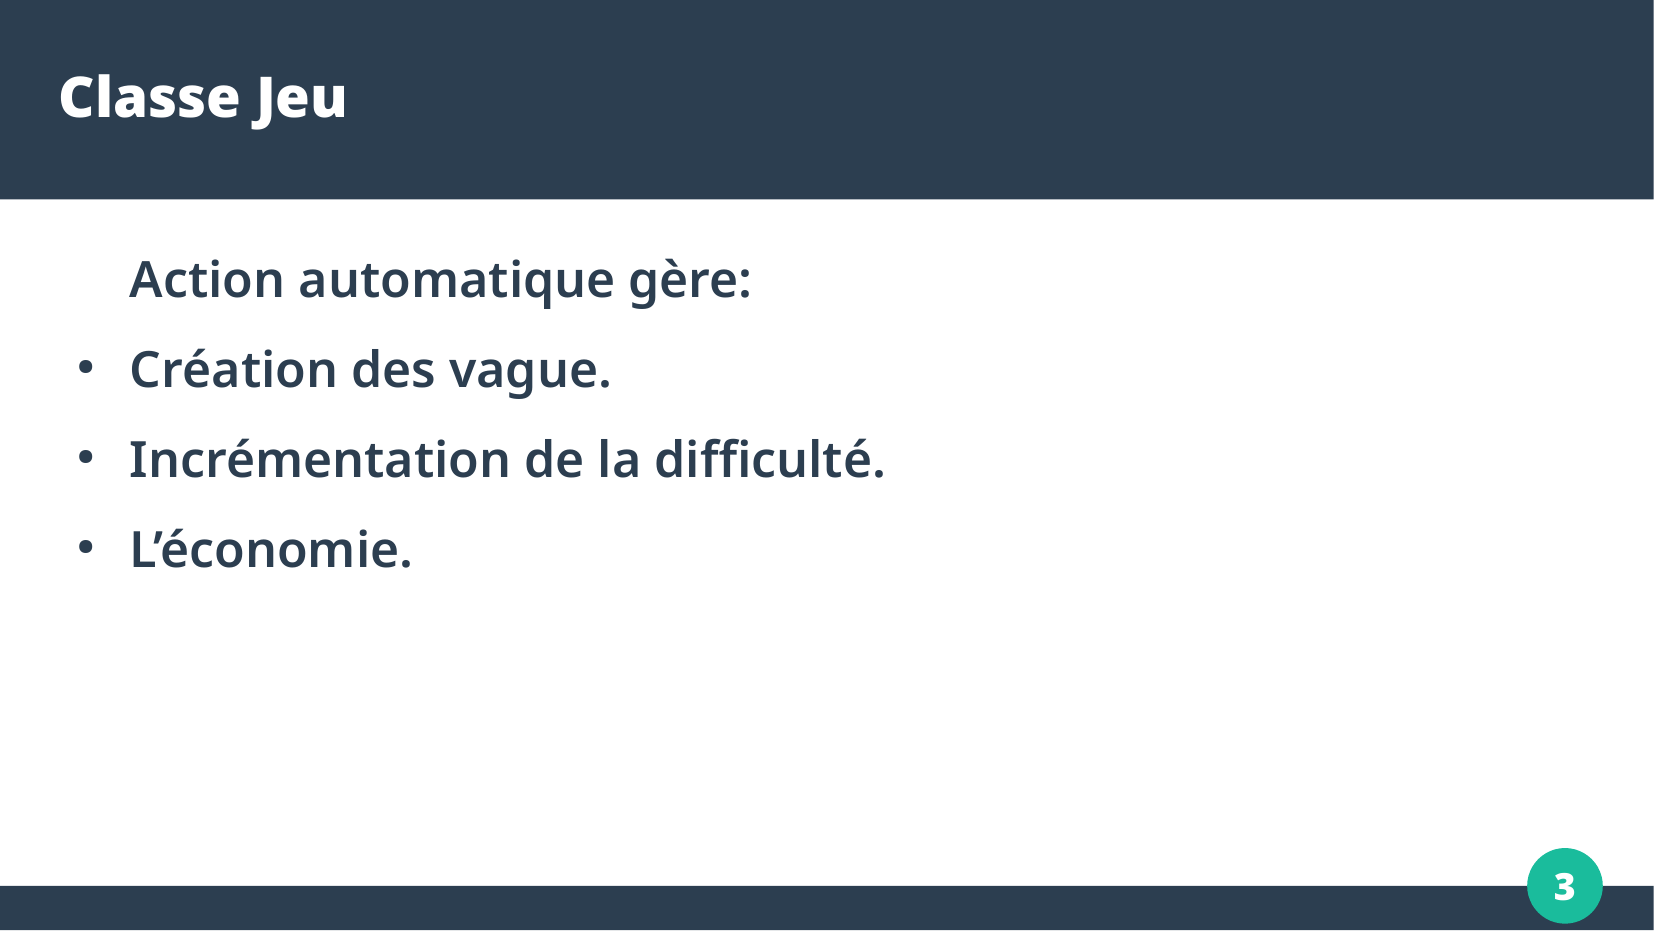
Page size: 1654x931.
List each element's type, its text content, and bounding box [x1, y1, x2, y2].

list Action automatique gère: Création des vague. Incrémentation de la difficulté. L’économie. [59, 243, 1595, 864]
title Classe Jeu [59, 37, 1595, 156]
